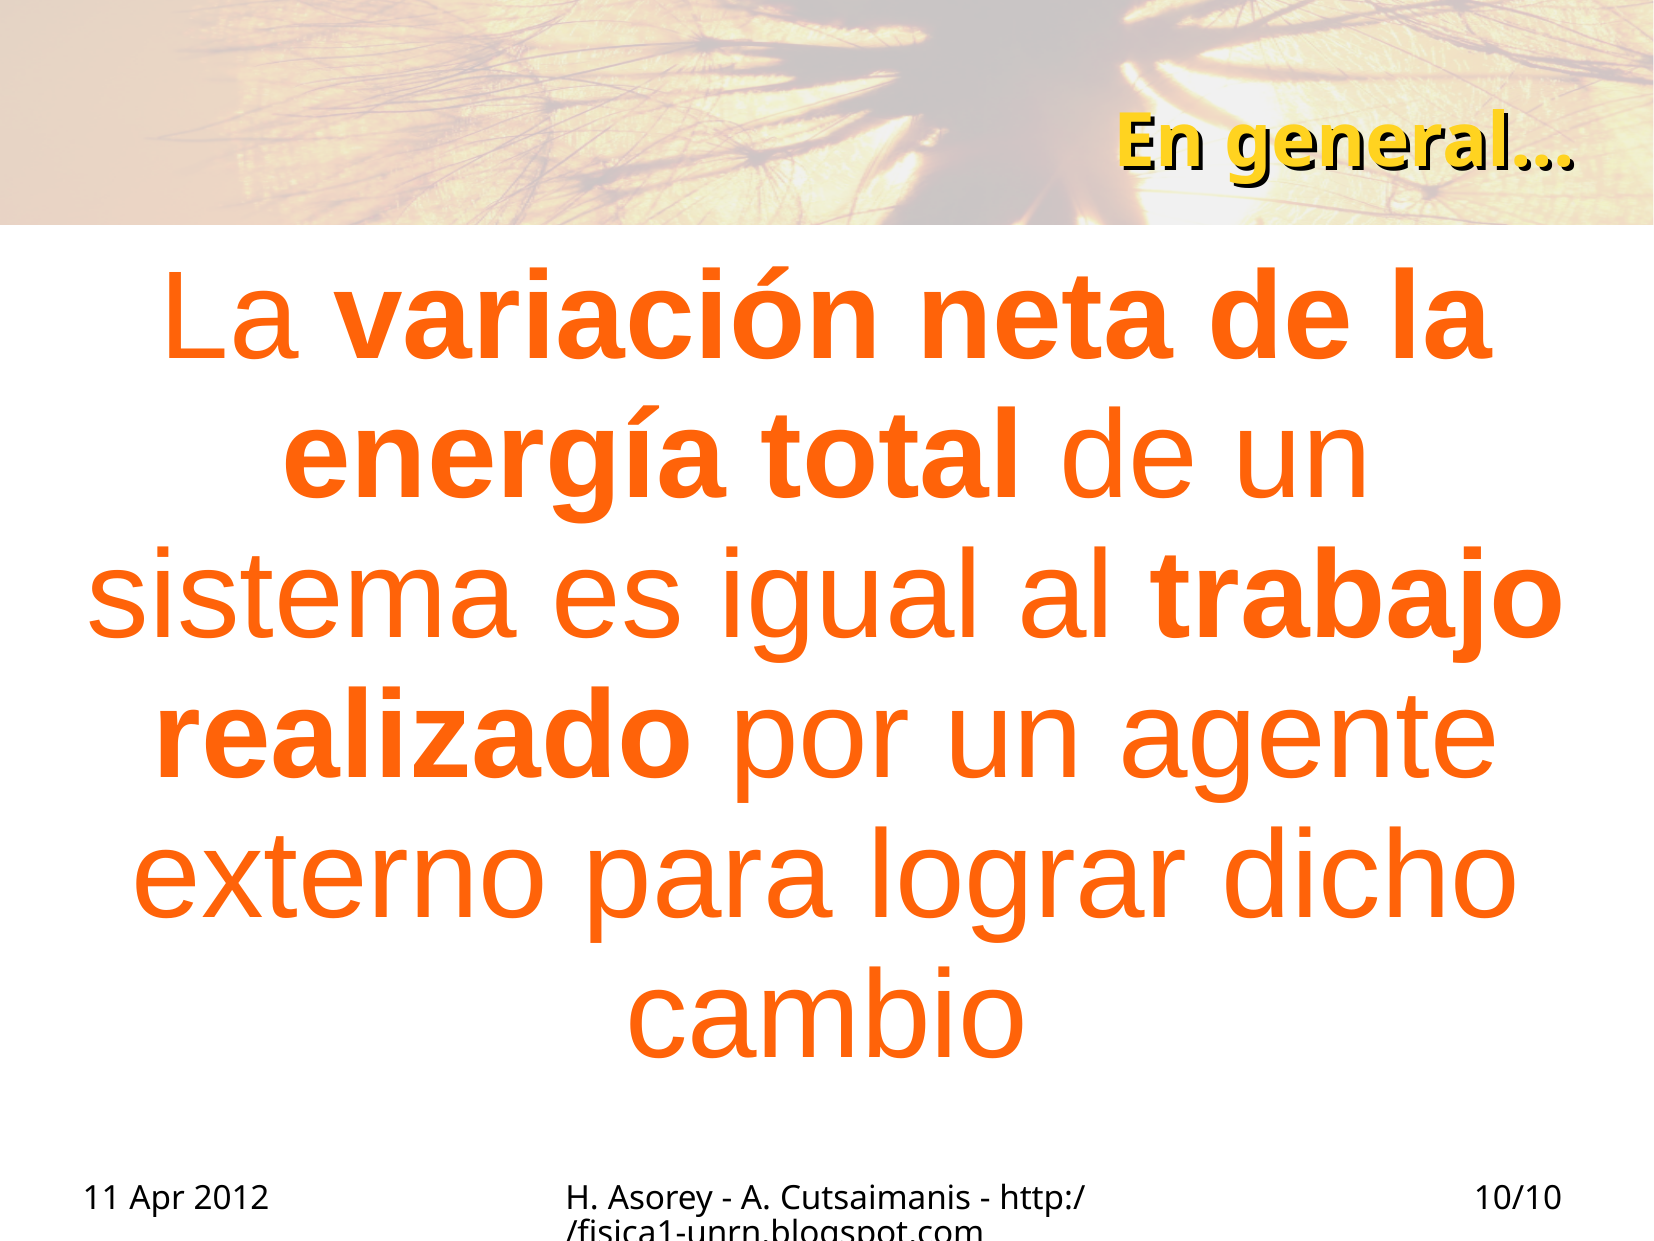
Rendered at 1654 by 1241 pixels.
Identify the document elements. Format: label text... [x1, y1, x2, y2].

subtitle La variación neta de la energía total de un sistema es igual al trabajo realizado por un agente externo para lograr dicho cambio [82, 244, 1571, 1084]
picture [0, 0, 1654, 225]
title En general... [86, 49, 1576, 226]
